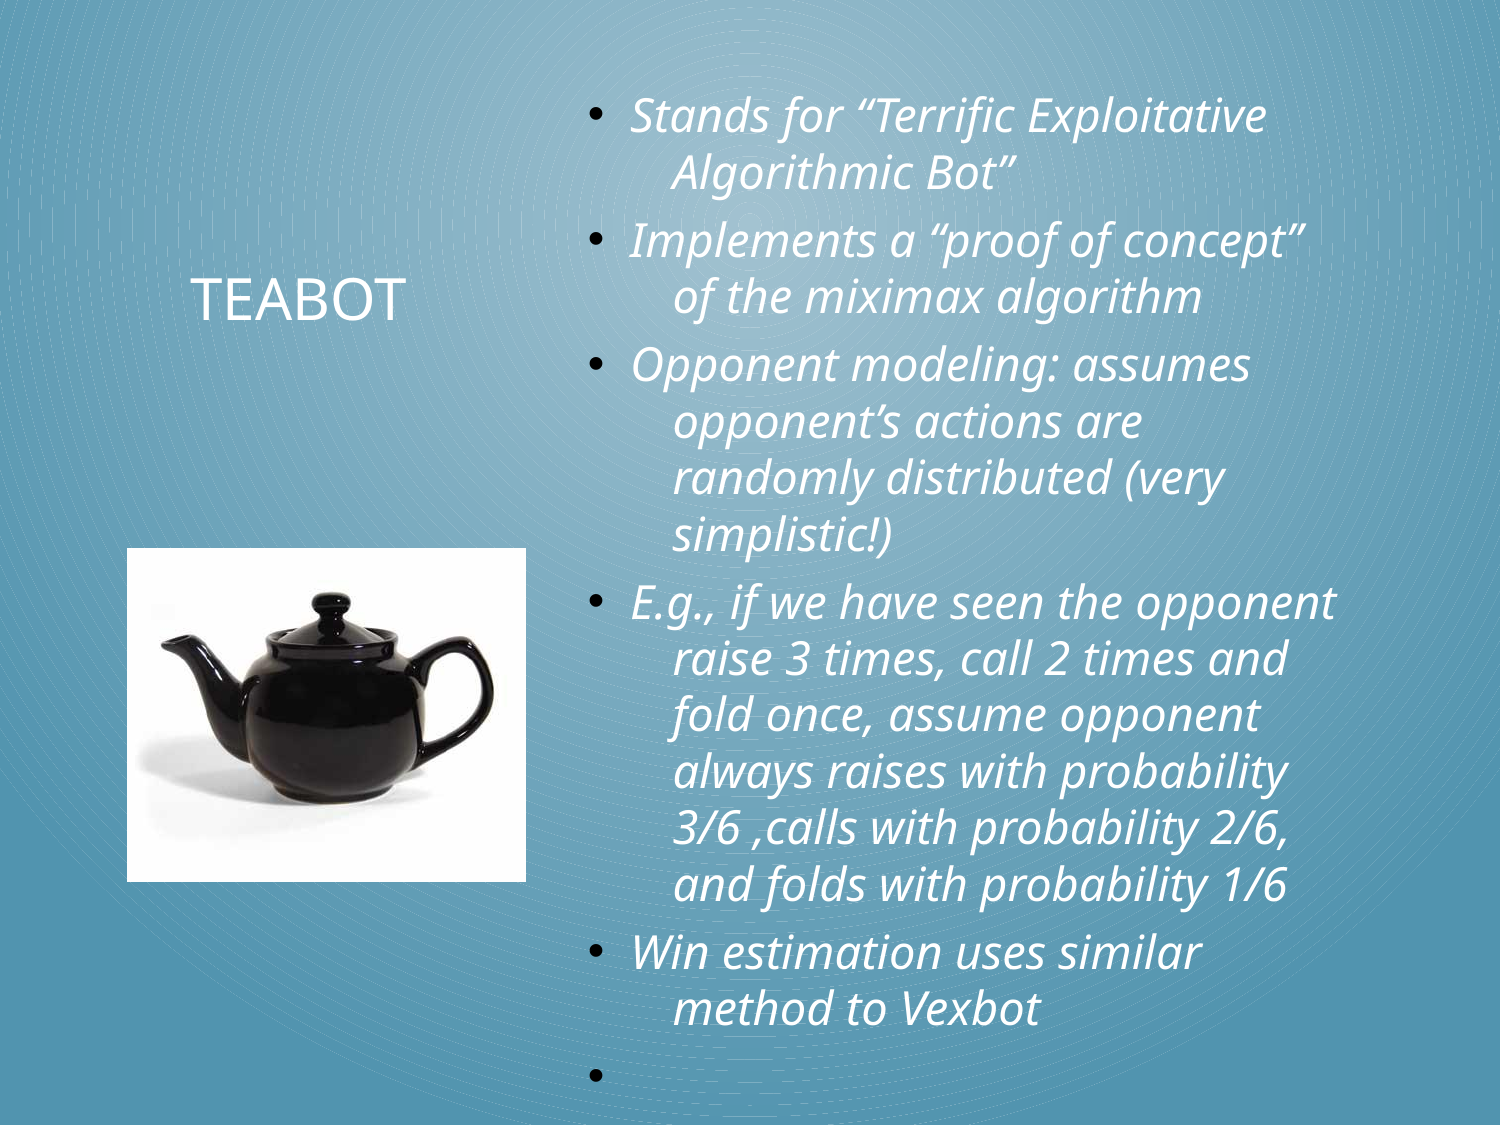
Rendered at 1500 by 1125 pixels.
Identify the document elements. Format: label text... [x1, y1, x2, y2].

picture [127, 549, 526, 882]
list Stands for “Terrific Exploitative Algorithmic Bot” Implements a “proof of concept” of the miximax algorithm Opponent modeling: assumes opponent’s actions are randomly distributed (very simplistic!) E.g., if we have seen the opponent raise 3 times, call 2 times and fold once, assume opponent always raises with probability 3/6 ,calls with probability 2/6, and folds with probability 1/6 Win estimation uses similar method to Vexbot [572, 78, 1359, 1095]
title TEaBOT [175, 254, 516, 548]
